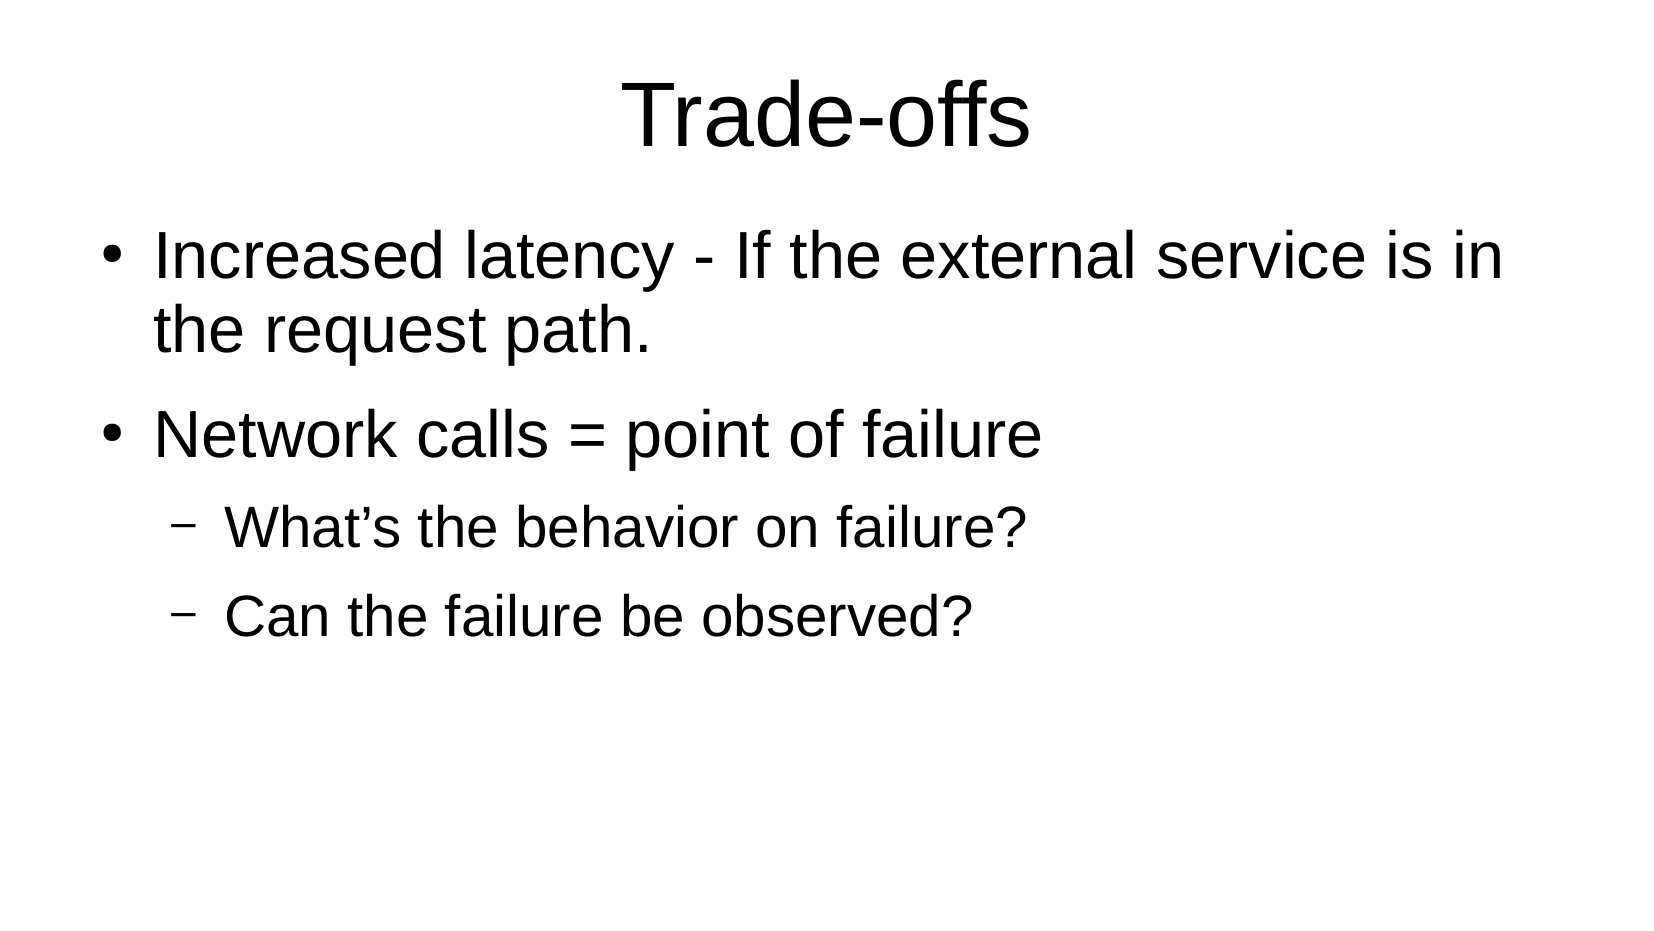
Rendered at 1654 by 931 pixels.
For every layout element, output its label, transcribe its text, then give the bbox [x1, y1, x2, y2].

title Trade-offs [82, 37, 1571, 193]
list Increased latency - If the external service is in the request path. Network calls = point of failure What’s the behavior on failure? Can the failure be observed? [82, 217, 1571, 758]
